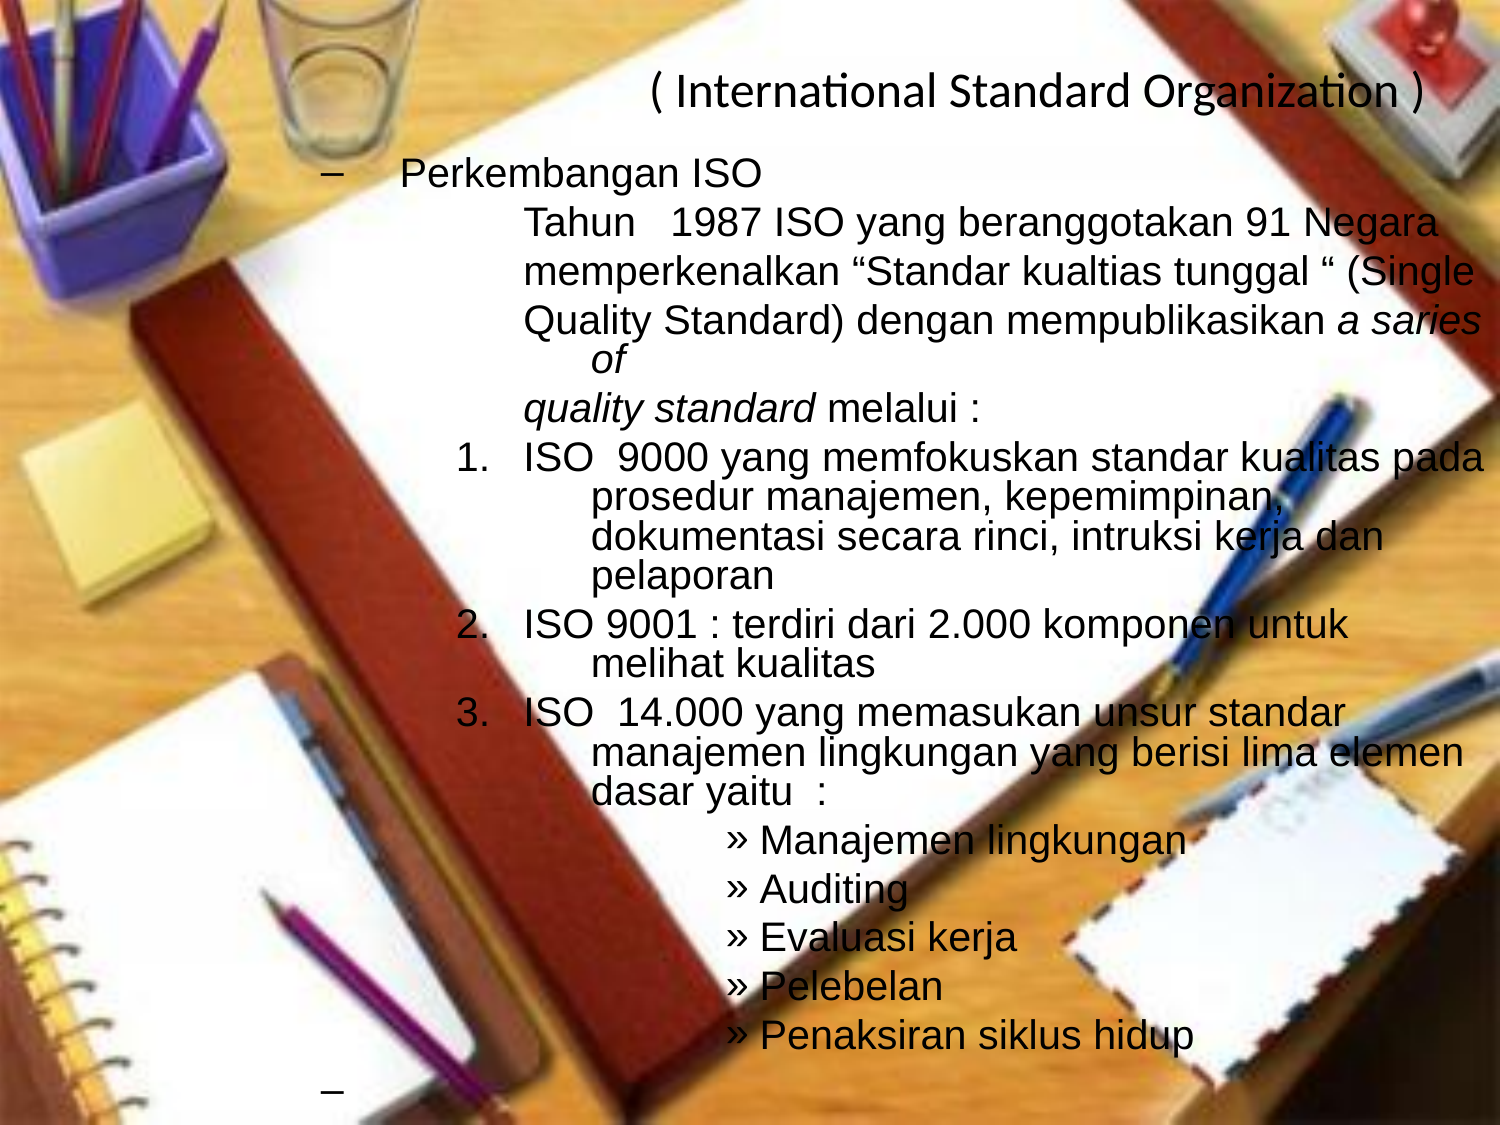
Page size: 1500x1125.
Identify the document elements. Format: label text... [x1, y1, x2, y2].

title ( International Standard Organization ) [575, 31, 1500, 144]
list Perkembangan ISO Tahun 1987 ISO yang beranggotakan 91 Negara memperkenalkan “Standar kualtias tunggal “ (Single Quality Standard) dengan mempublikasikan a saries of quality standard melalui : ISO 9000 yang memfokuskan standar kualitas pada prosedur manajemen, kepemimpinan, dokumentasi secara rinci, intruksi kerja dan pelaporan ISO 9001 : terdiri dari 2.000 komponen untuk melihat kualitas ISO 14.000 yang memasukan unsur standar manajemen lingkungan yang berisi lima elemen dasar yaitu : Manajemen lingkungan Auditing Evaluasi kerja Pelebelan Penaksiran siklus hidup [170, 148, 1500, 1094]
